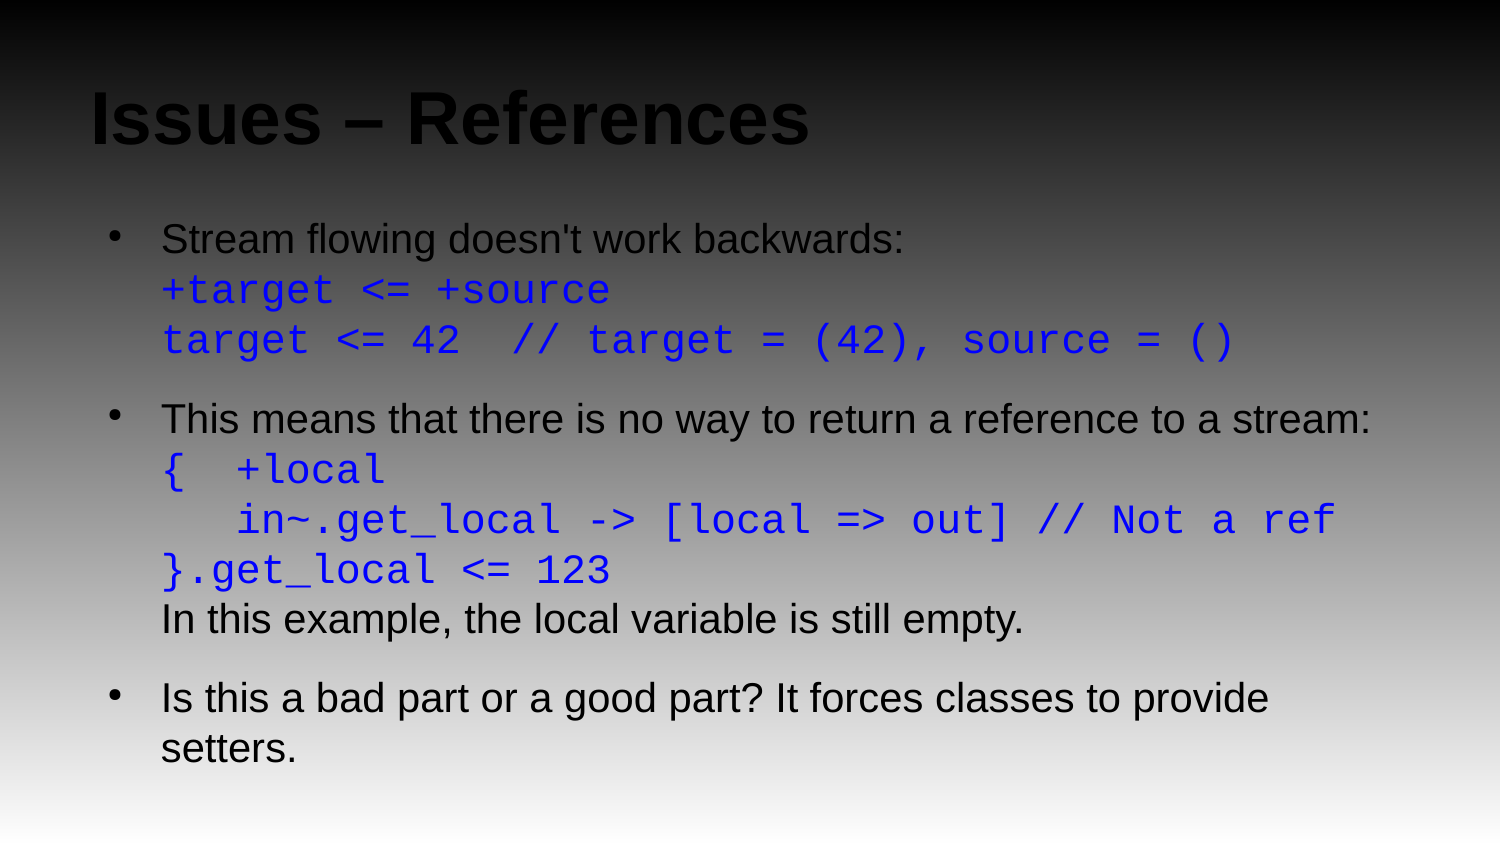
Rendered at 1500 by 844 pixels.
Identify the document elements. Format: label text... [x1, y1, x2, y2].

list Stream flowing doesn't work backwards: +target <= +source target <= 42 // target = (42), source = () This means that there is no way to return a reference to a stream: { +local in~.get_local -> [local => out] // Not a ref }.get_local <= 123 In this example, the local variable is still empty. Is this a bad part or a good part? It forces classes to provide setters. [75, 196, 1425, 808]
title Issues – References [75, 33, 1425, 175]
